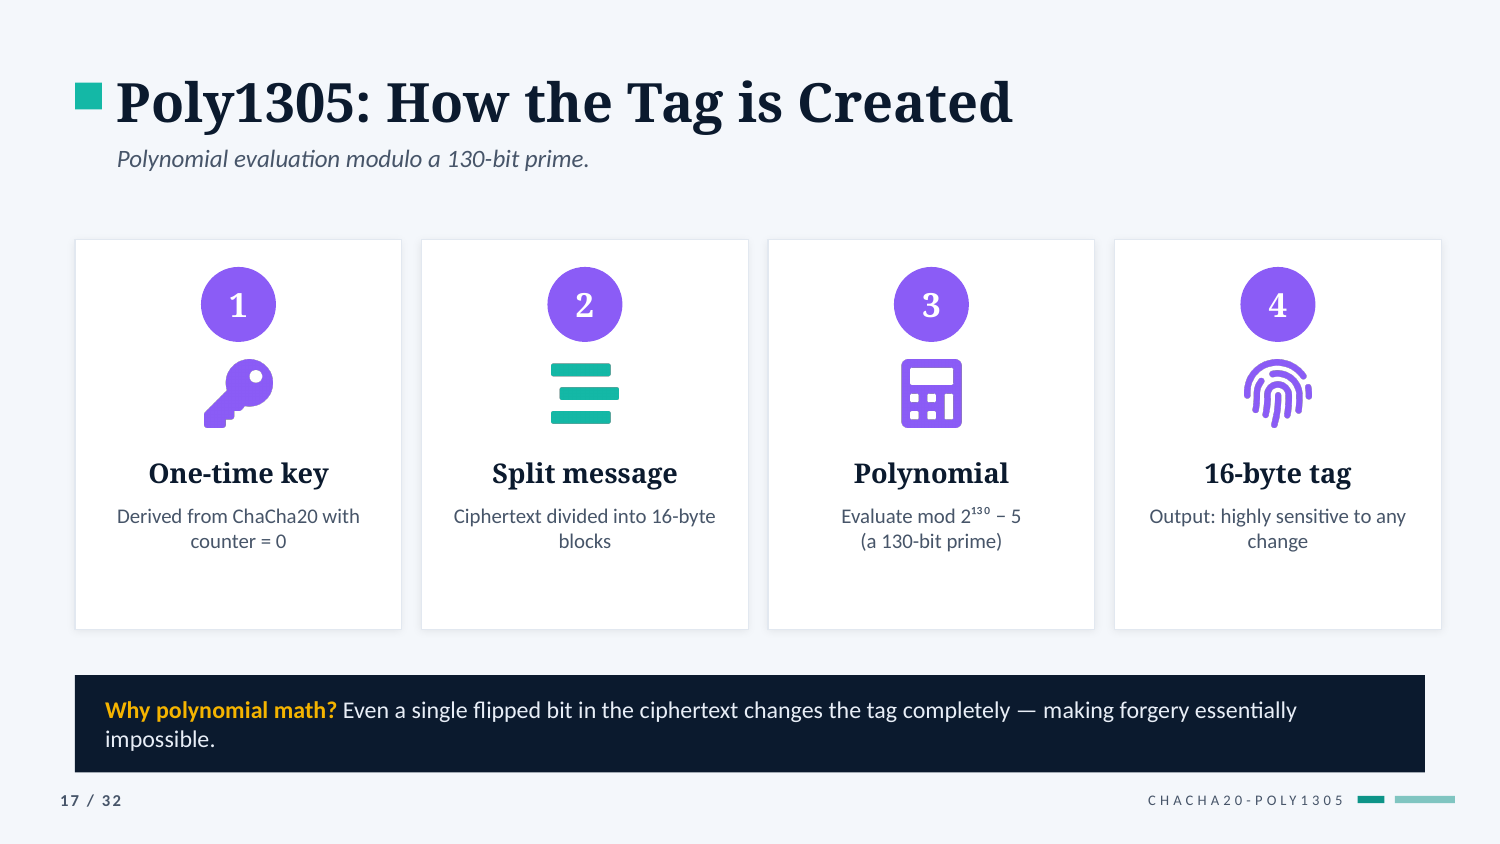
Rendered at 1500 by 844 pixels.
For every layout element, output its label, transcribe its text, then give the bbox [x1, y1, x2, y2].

text_box 4 [1240, 266, 1316, 342]
text_box Polynomial [783, 442, 1080, 503]
text_box Polynomial evaluation modulo a 130-bit prime. [116, 142, 1422, 188]
text_box Poly1305: How the Tag is Created [116, 60, 1422, 142]
text_box 17 / 32 [59, 780, 210, 819]
text_box [1395, 675, 1425, 773]
text_box Evaluate mod 2¹³⁰ − 5 (a 130-bit prime) [790, 502, 1073, 623]
text_box One-time key [90, 442, 387, 503]
text_box [74, 675, 104, 773]
text_box [1357, 795, 1385, 804]
text_box Split message [436, 442, 734, 503]
picture [204, 359, 273, 428]
text_box Why polynomial math? Even a single flipped bit in the ciphertext changes the tag completely — making forgery essentially impossible. [104, 675, 1395, 773]
text_box [75, 82, 102, 110]
picture [551, 359, 619, 428]
text_box 2 [547, 266, 623, 342]
text_box Output: highly sensitive to any change [1136, 502, 1419, 623]
text_box 16-byte tag [1129, 442, 1427, 503]
text_box [1394, 795, 1455, 804]
text_box CHACHA20-POLY1305 [1050, 780, 1343, 819]
text_box Derived from ChaCha20 with counter = 0 [97, 502, 380, 623]
picture [1244, 359, 1312, 428]
picture [897, 359, 966, 428]
text_box [768, 239, 1095, 630]
text_box [1114, 239, 1442, 630]
text_box [421, 239, 749, 630]
text_box 1 [200, 266, 276, 342]
text_box 3 [893, 266, 969, 342]
text_box [75, 239, 402, 630]
text_box Ciphertext divided into 16-byte blocks [443, 502, 726, 623]
